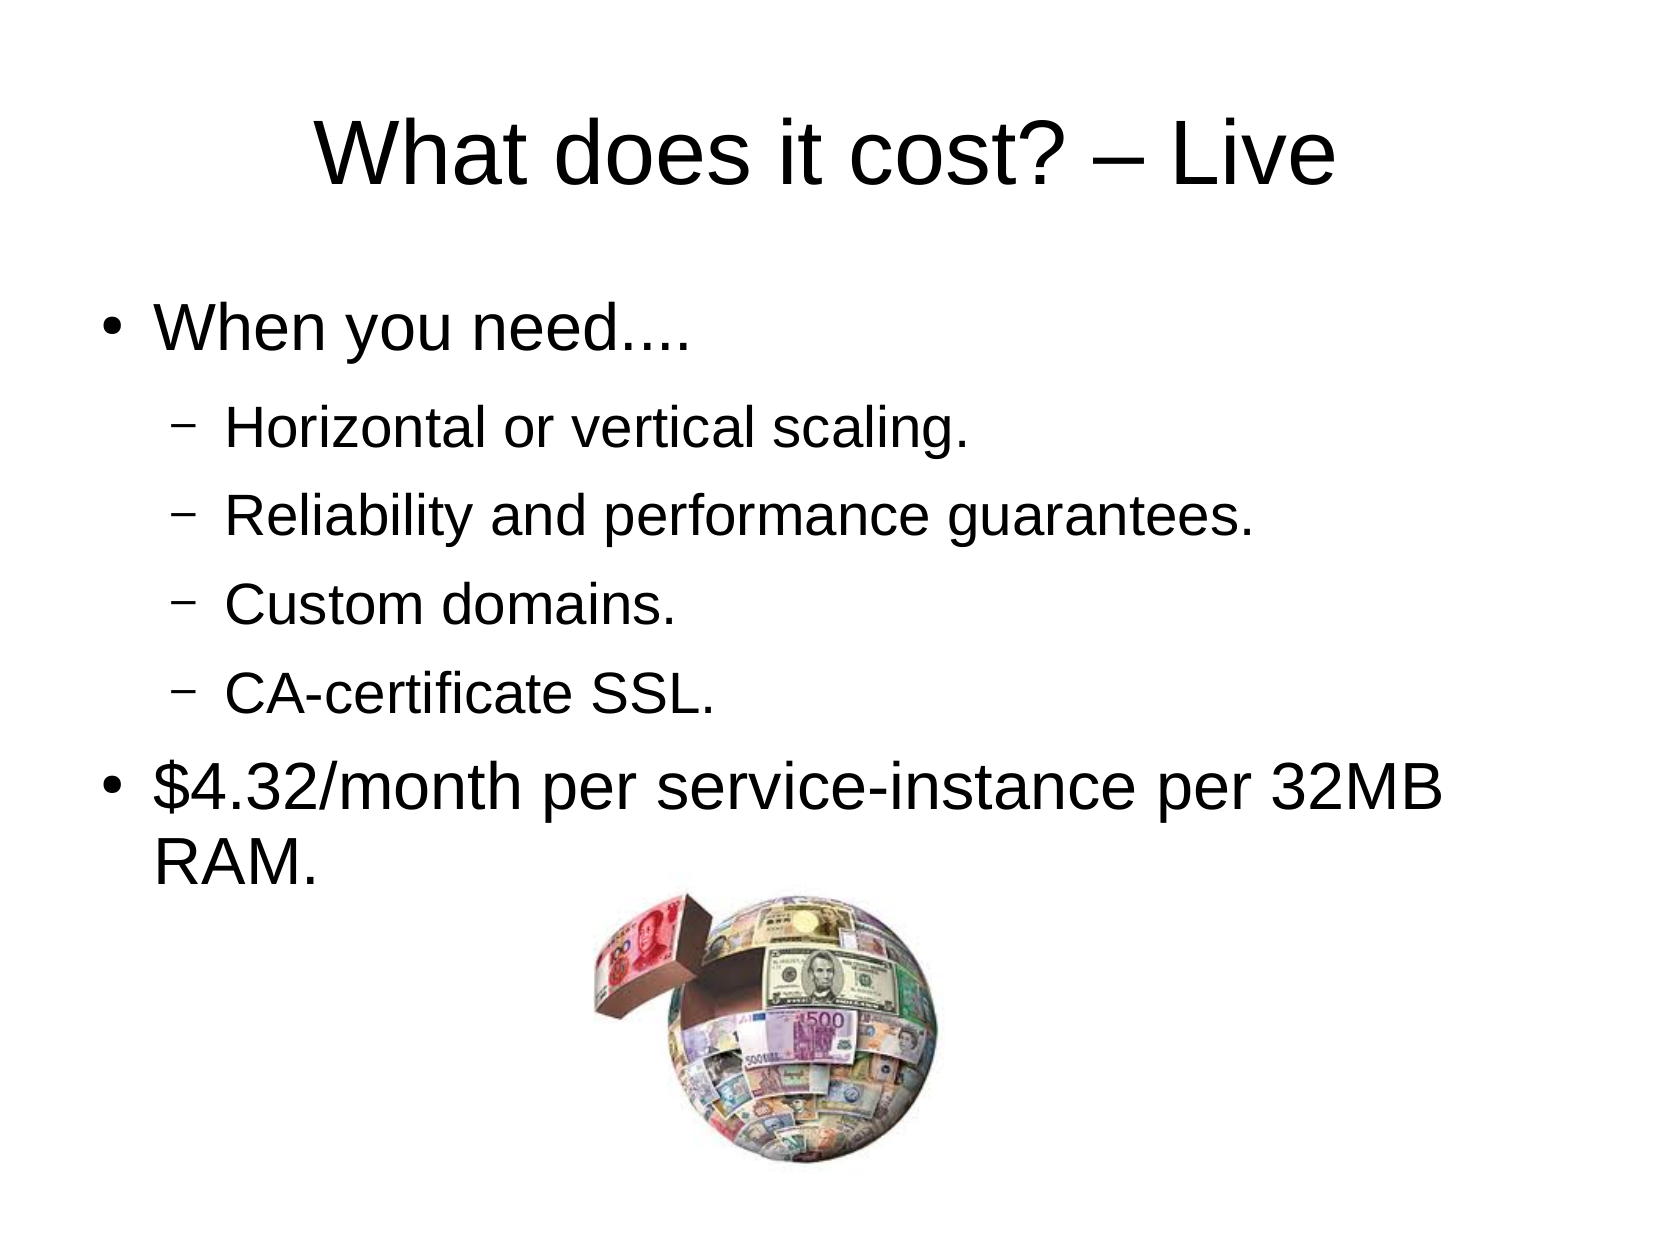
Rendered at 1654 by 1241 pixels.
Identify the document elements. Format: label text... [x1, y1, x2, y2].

list When you need.... Horizontal or vertical scaling. Reliability and performance guarantees. Custom domains. CA-certificate SSL. $4.32/month per service-instance per 32MB RAM. [82, 290, 1538, 1010]
title What does it cost? – Live [82, 49, 1571, 257]
picture [593, 848, 946, 1201]
